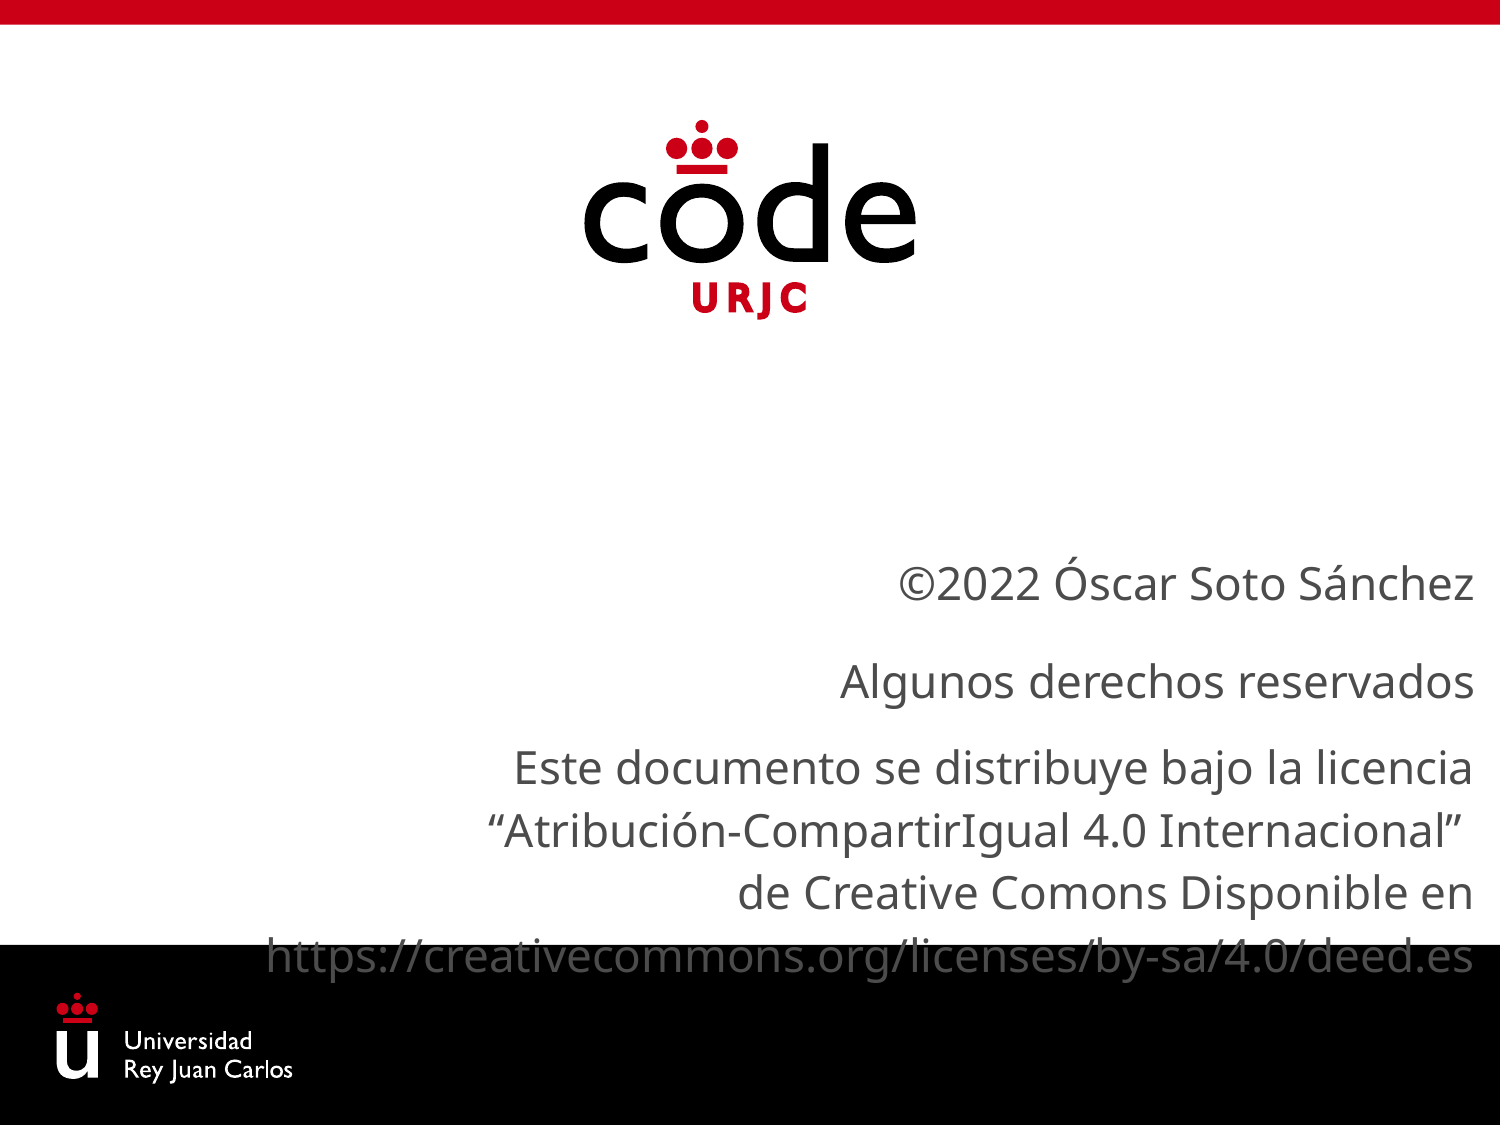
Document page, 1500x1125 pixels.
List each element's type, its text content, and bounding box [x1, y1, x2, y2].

text_box ©2022 Óscar Soto Sánchez Algunos derechos reservados Este documento se distribuye bajo la licencia “Atribución-CompartirIgual 4.0 Internacional” de Creative Comons Disponible en https://creativecommons.org/licenses/by-sa/4.0/deed.es [7, 544, 1491, 1021]
text_box [0, 0, 1500, 23]
